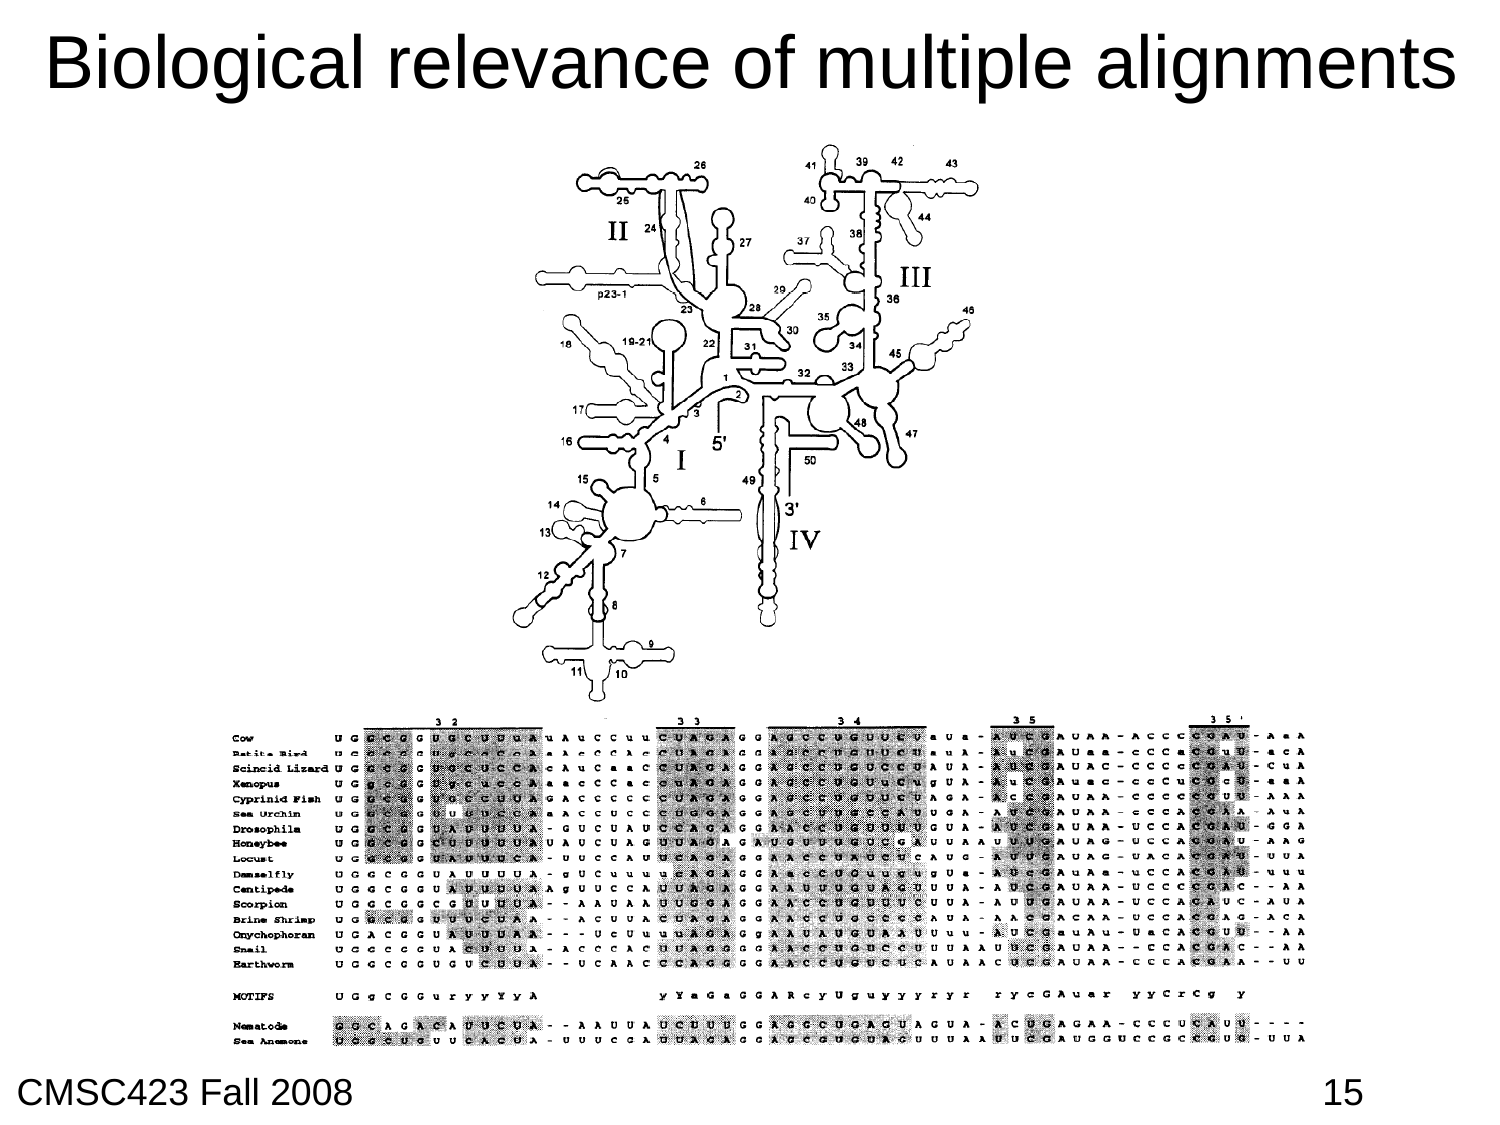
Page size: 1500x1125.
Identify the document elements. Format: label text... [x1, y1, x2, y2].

picture [212, 127, 1326, 1075]
title Biological relevance of multiple alignments [19, 2, 1485, 123]
